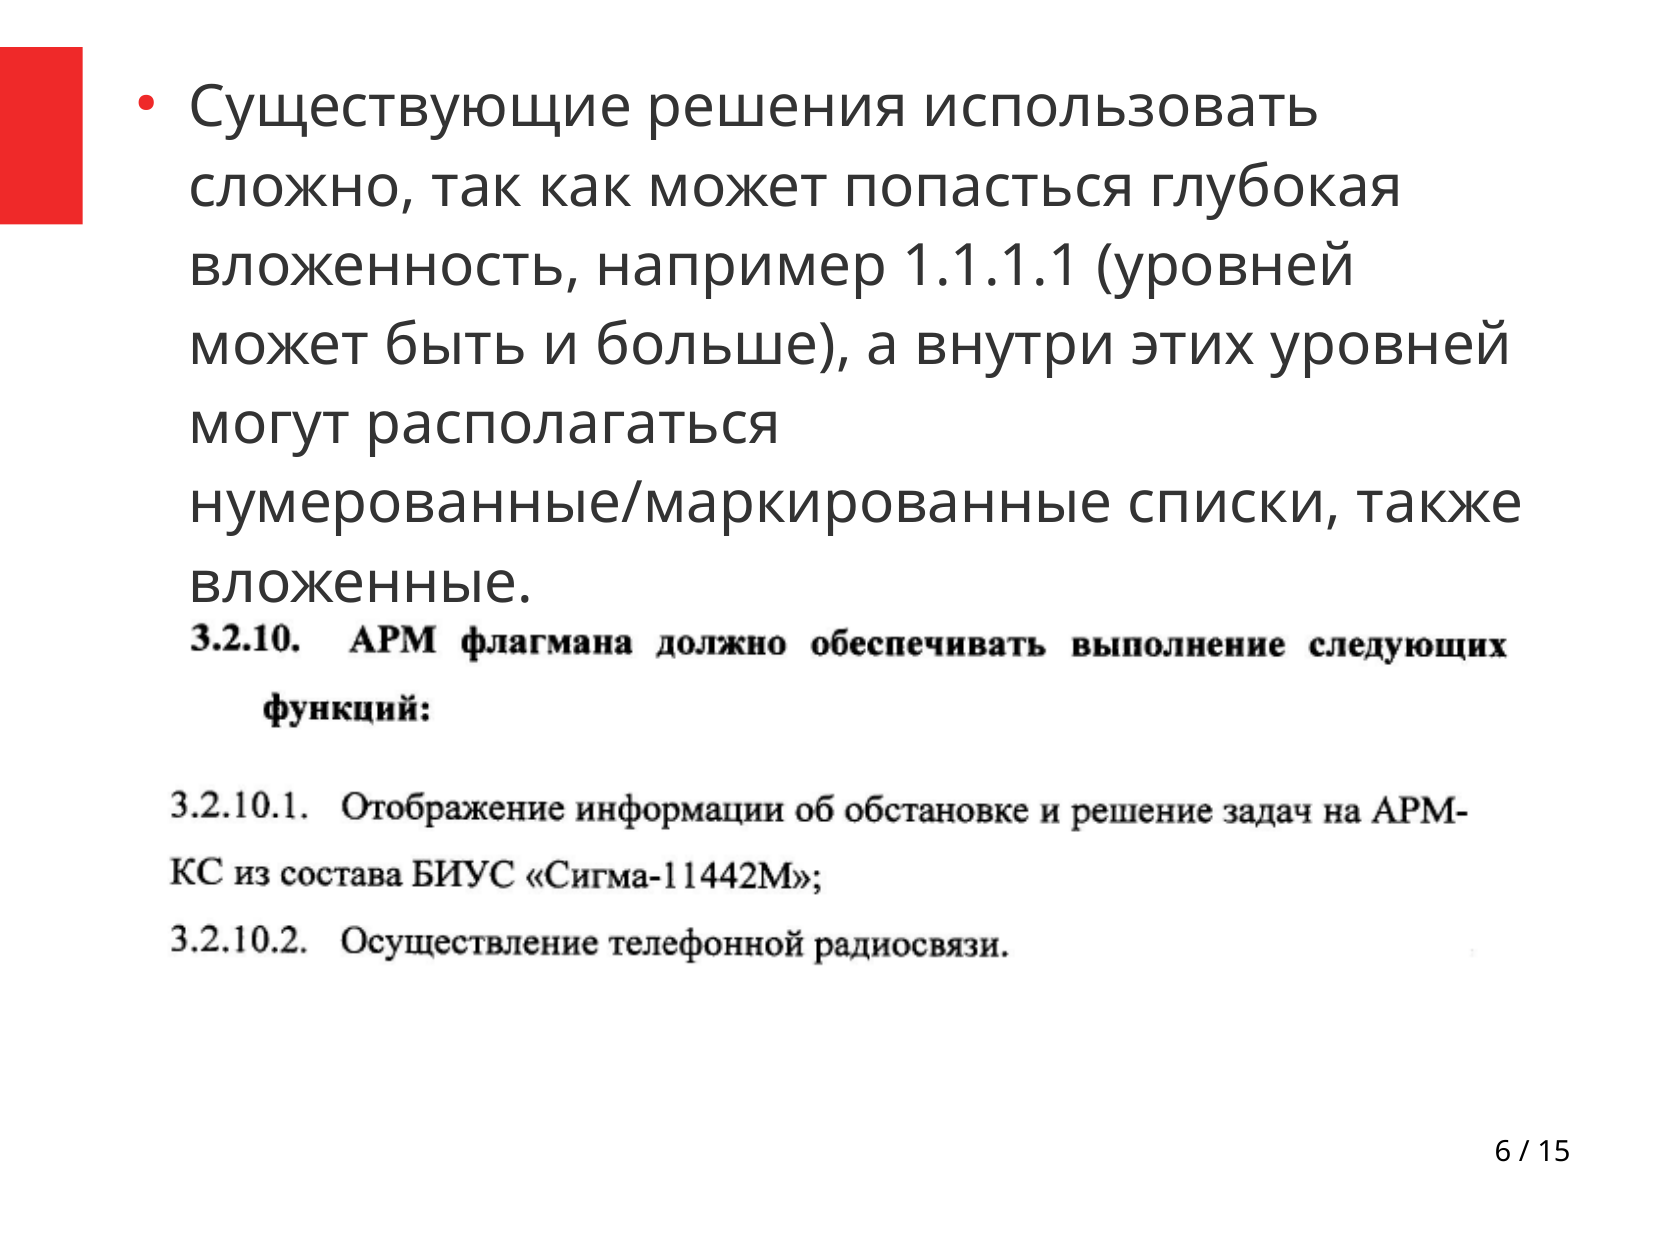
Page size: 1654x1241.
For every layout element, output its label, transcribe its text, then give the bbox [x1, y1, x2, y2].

list Существующие решения использовать сложно, так как может попасться глубокая вложенность, например 1.1.1.1 (уровней может быть и больше), а внутри этих уровней могут располагаться нумерованные/маркированные списки, также вложенные. [118, 64, 1536, 784]
picture [129, 606, 1554, 981]
